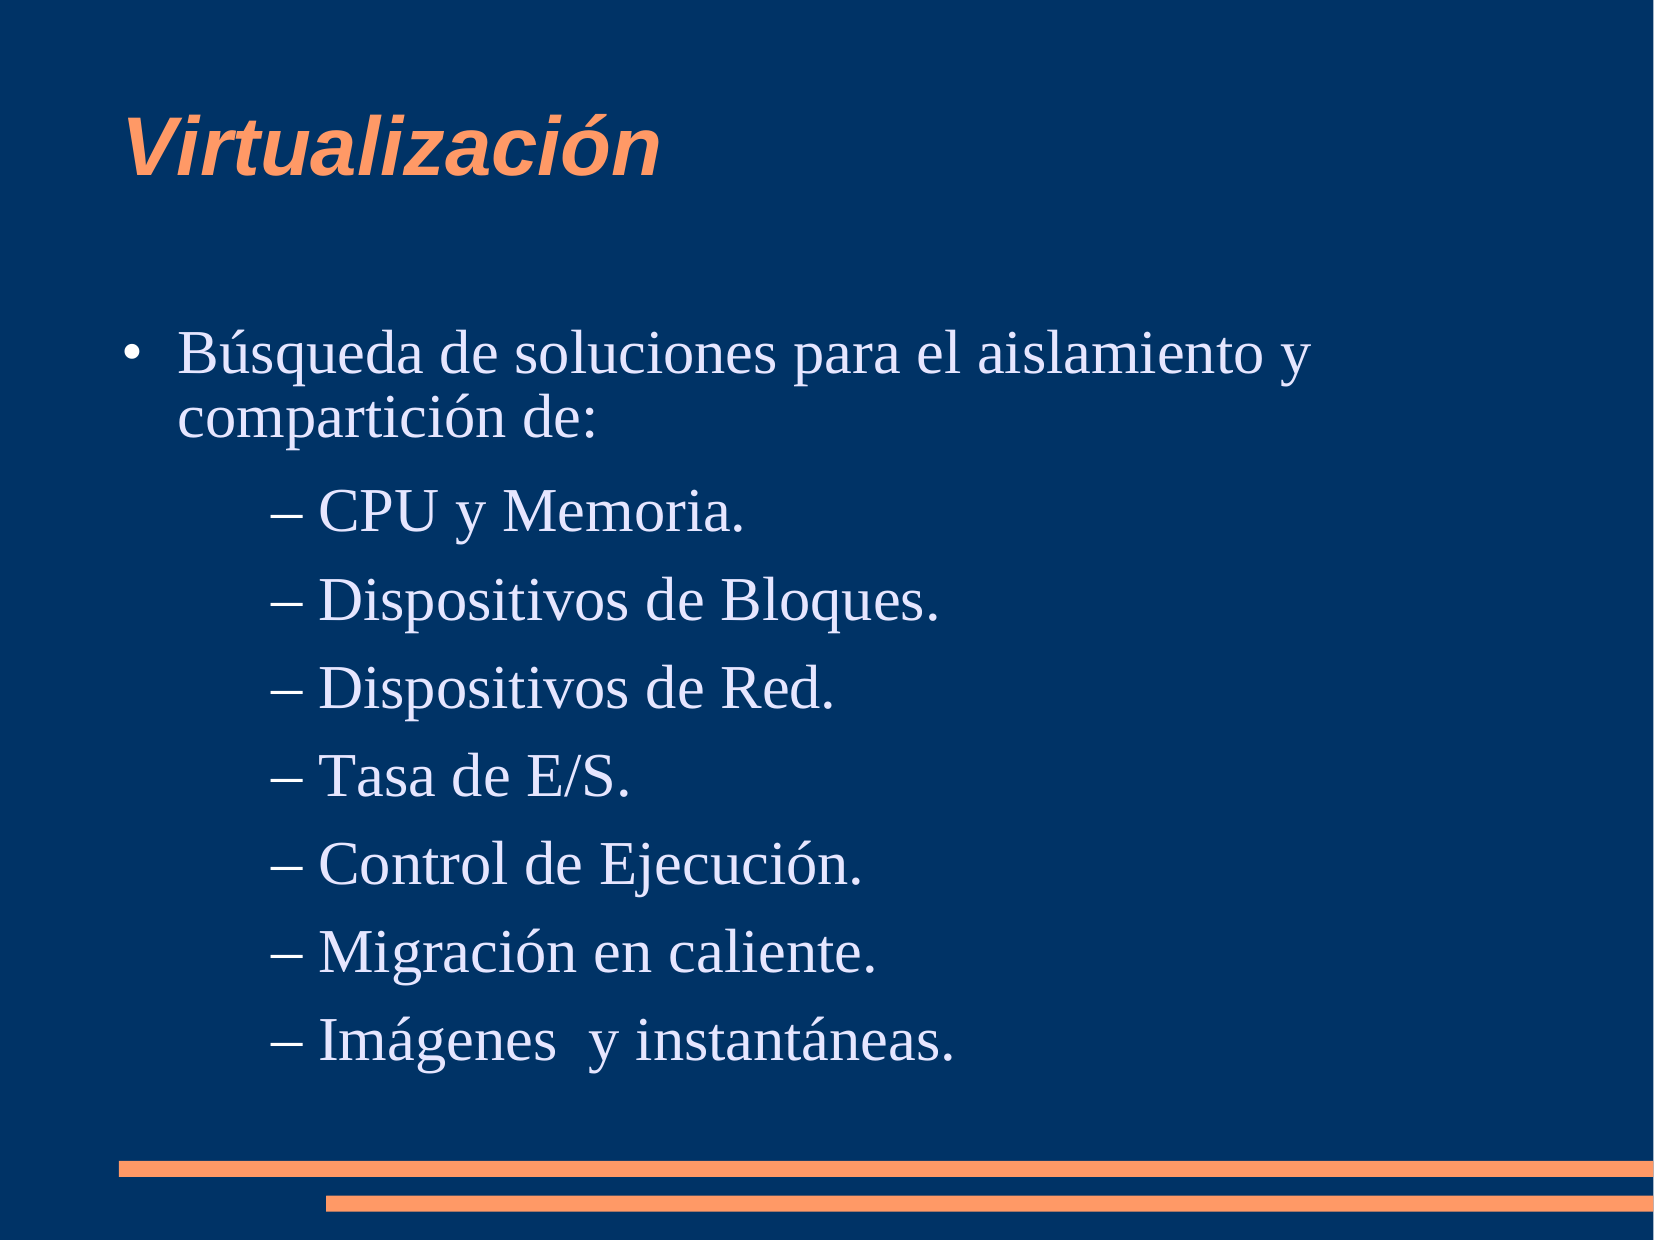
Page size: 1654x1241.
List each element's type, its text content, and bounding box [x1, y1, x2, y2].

title Virtualización [121, 46, 1534, 253]
list Búsqueda de soluciones para el aislamiento y compartición de: CPU y Memoria. Dispositivos de Bloques. Dispositivos de Red. Tasa de E/S. Control de Ejecución. Migración en caliente. Imágenes y instantáneas. [121, 322, 1561, 1132]
